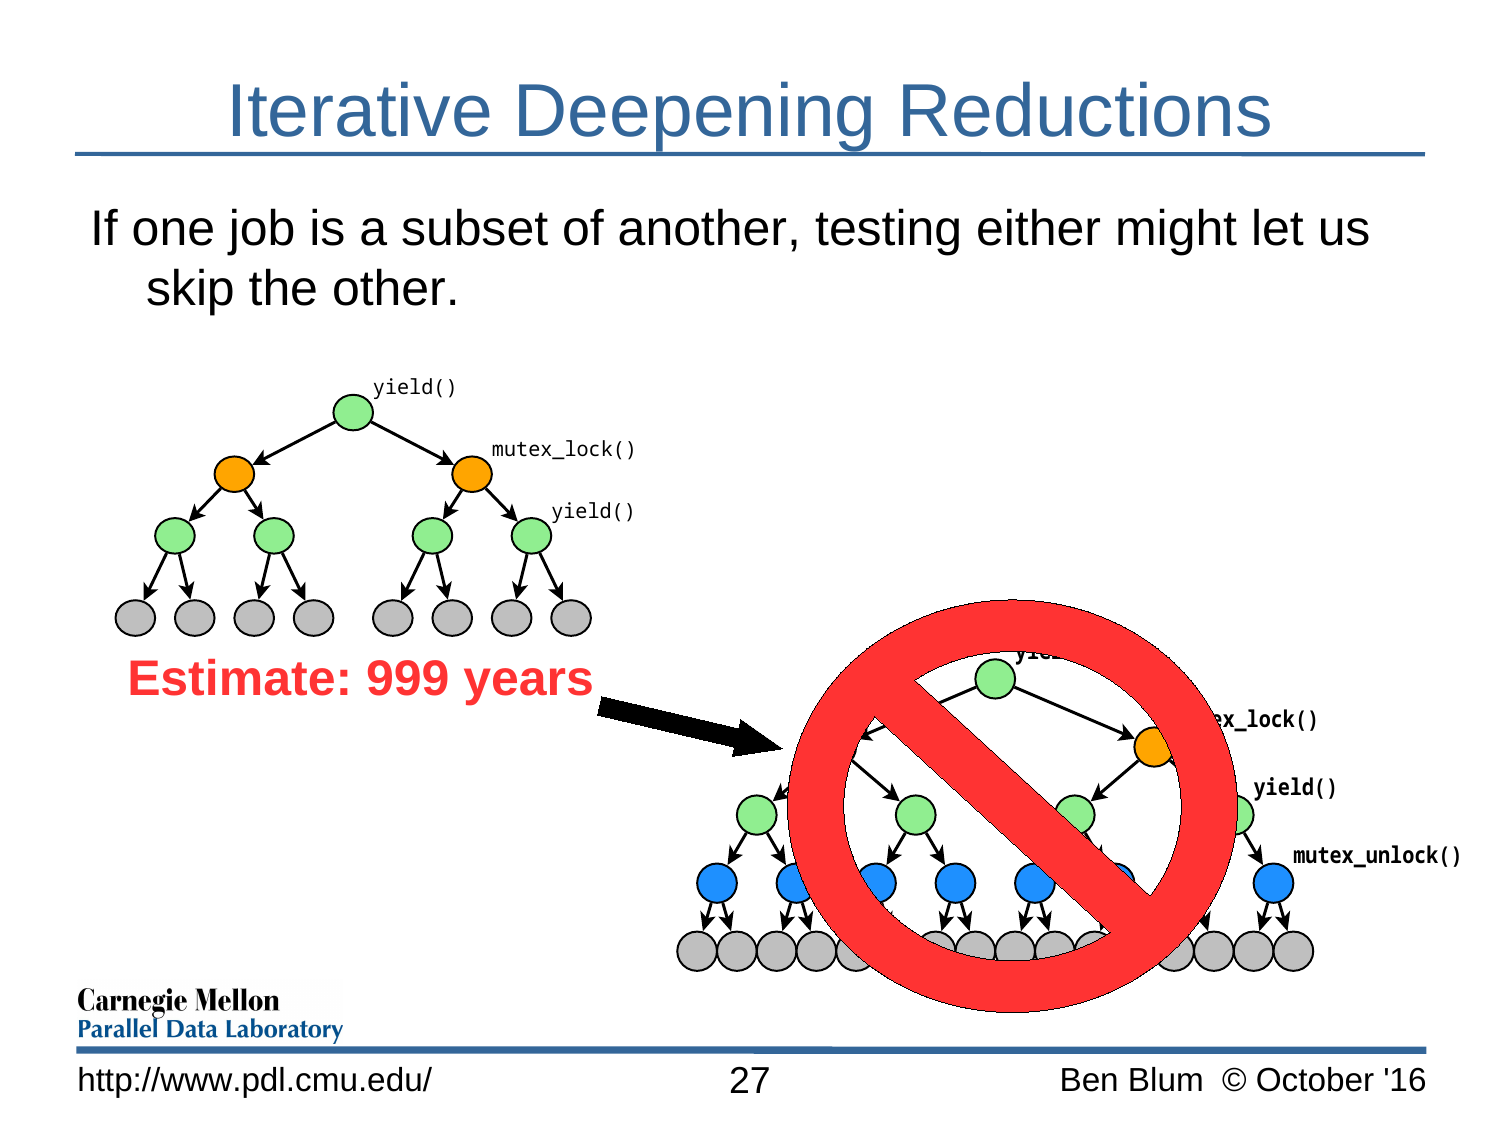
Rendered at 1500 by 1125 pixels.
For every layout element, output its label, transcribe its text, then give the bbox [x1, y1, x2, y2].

list If one job is a subset of another, testing either might let us skip the other. [75, 187, 1426, 946]
picture [916, 652, 1181, 894]
title Iterative Deepening Reductions [112, 50, 1388, 163]
picture [77, 979, 343, 1044]
picture [844, 718, 1109, 960]
picture [675, 637, 883, 976]
text_box [787, 599, 1238, 1013]
text_box Estimate: 999 years [112, 637, 610, 713]
picture [112, 375, 638, 638]
picture [1142, 637, 1463, 976]
text_box [597, 696, 675, 734]
